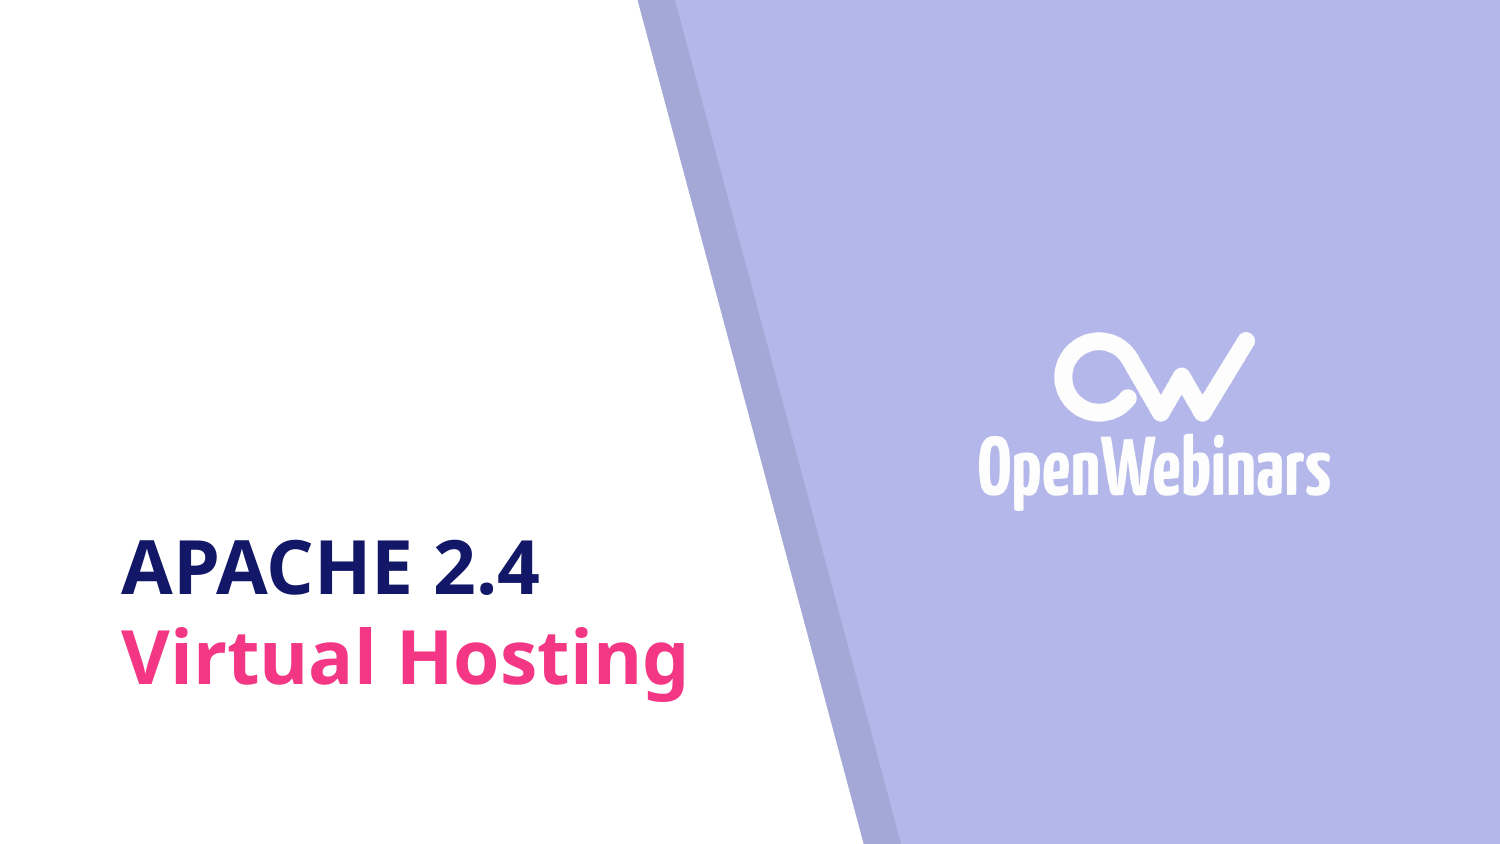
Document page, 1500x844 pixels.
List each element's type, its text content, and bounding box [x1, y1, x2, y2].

picture [979, 332, 1330, 512]
title APACHE 2.4 Virtual Hosting [106, 520, 801, 715]
